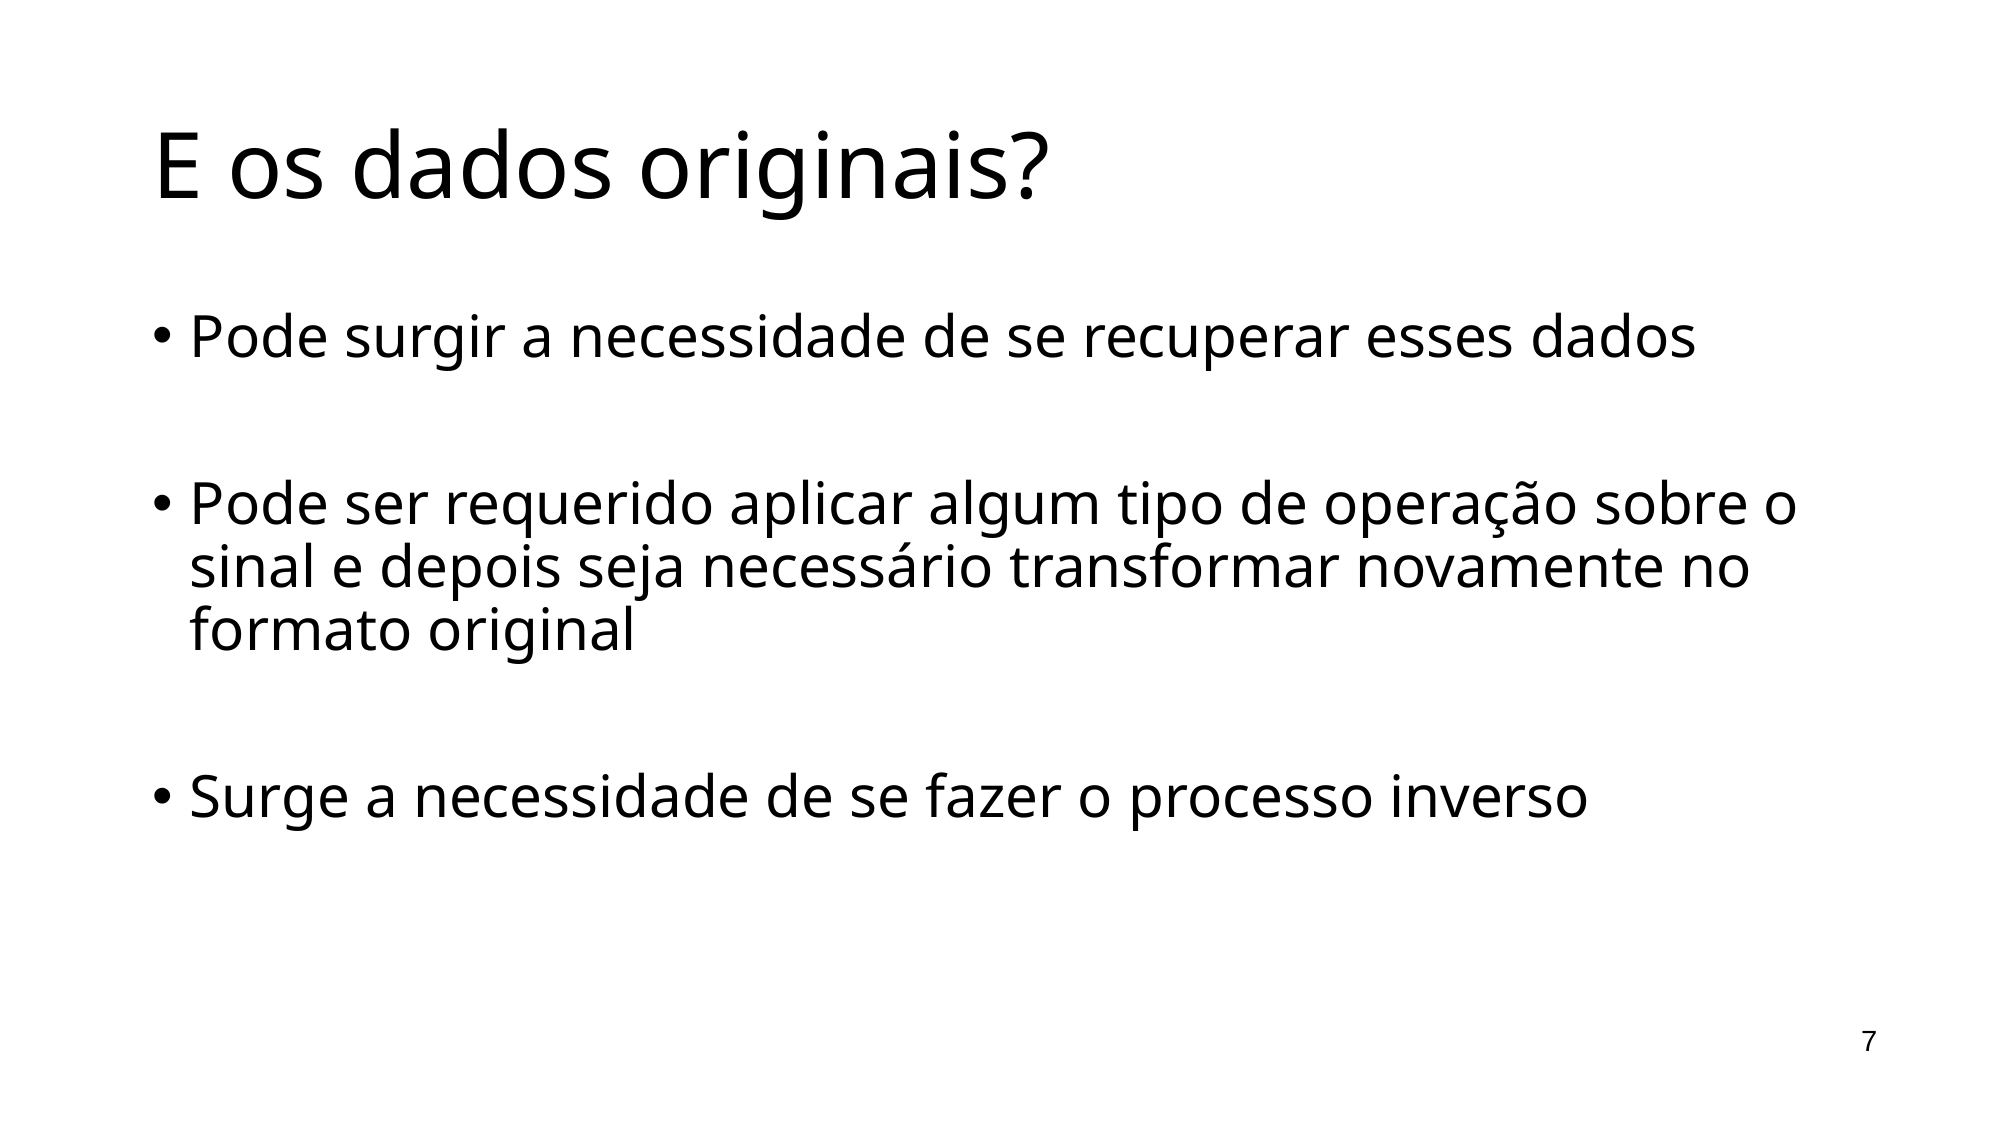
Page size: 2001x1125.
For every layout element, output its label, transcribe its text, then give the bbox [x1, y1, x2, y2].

title E os dados originais? [137, 59, 1863, 278]
list Pode surgir a necessidade de se recuperar esses dados Pode ser requerido aplicar algum tipo de operação sobre o sinal e depois seja necessário transformar novamente no formato original Surge a necessidade de se fazer o processo inverso [137, 299, 1863, 1014]
text_box <number> [1846, 1017, 2000, 1088]
